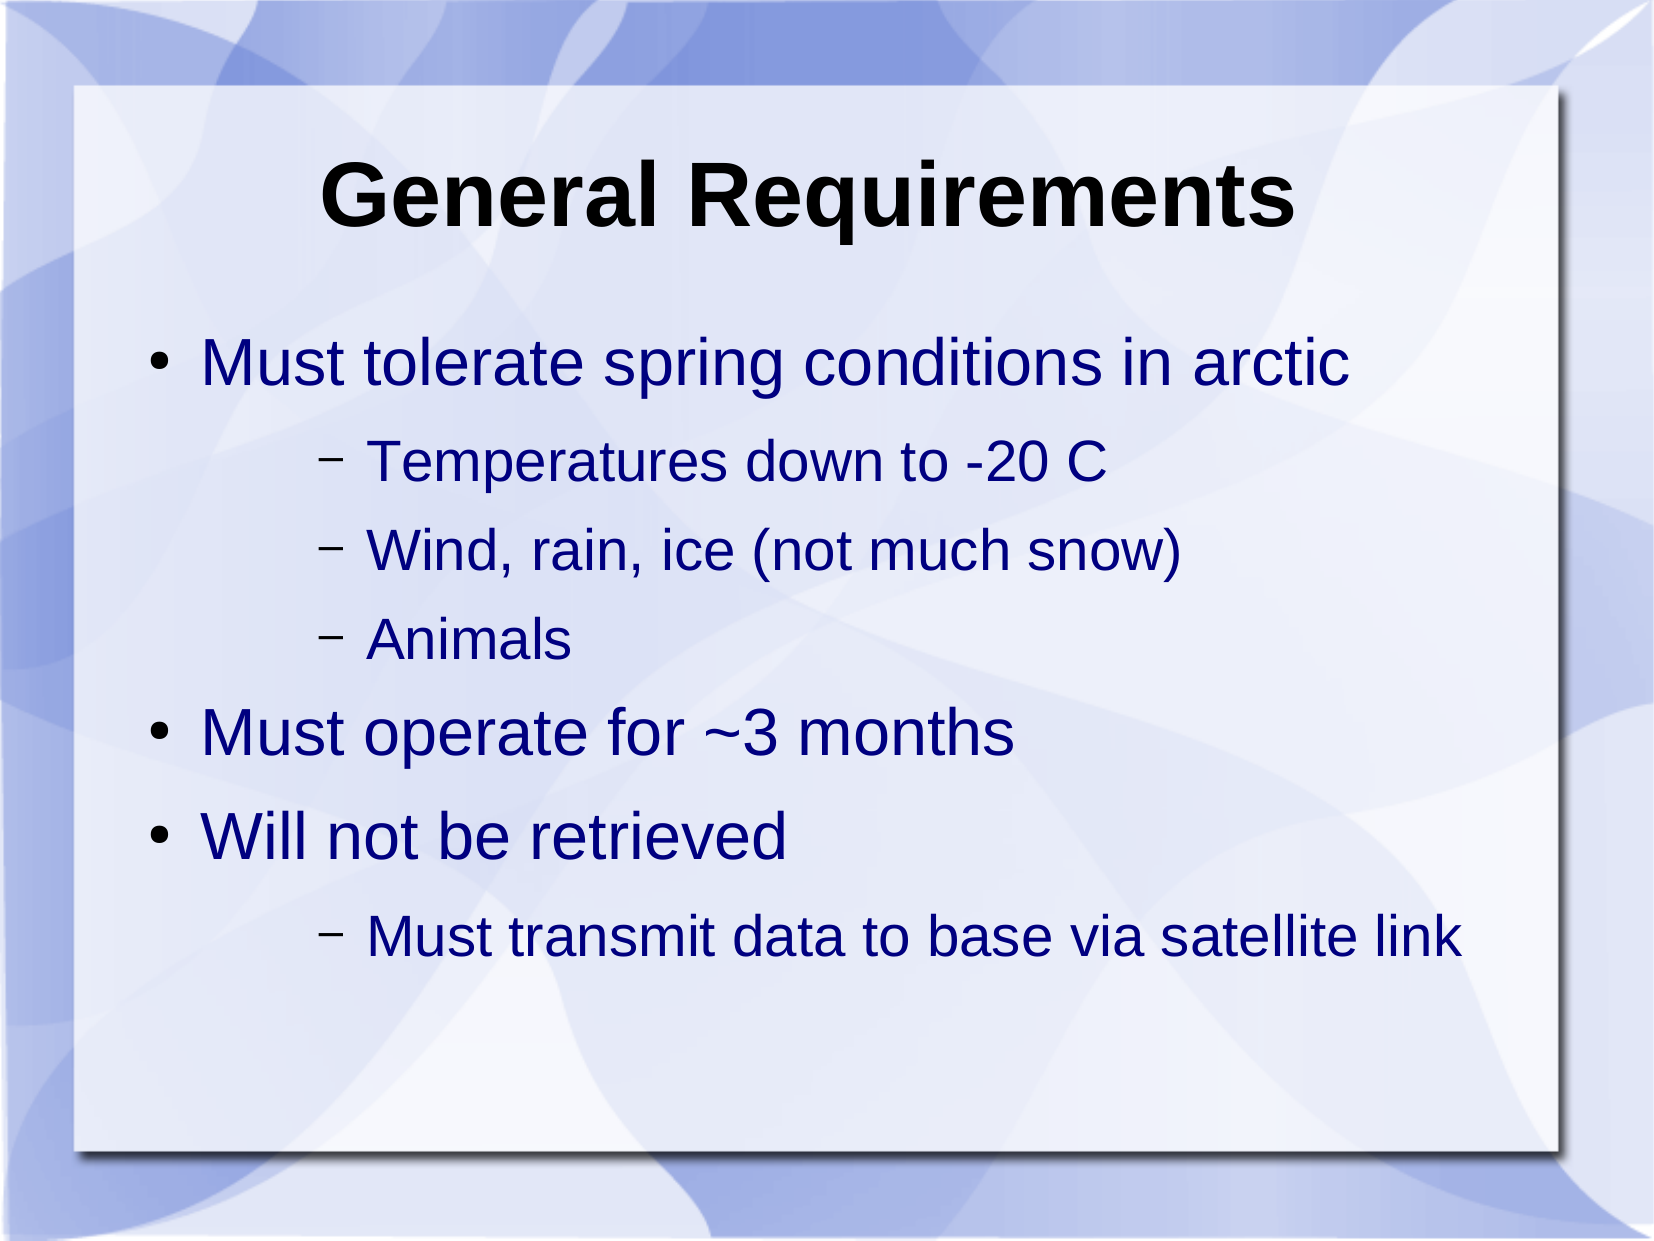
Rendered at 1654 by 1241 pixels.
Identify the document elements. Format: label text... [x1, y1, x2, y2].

title General Requirements [82, 98, 1536, 291]
picture [0, 0, 1654, 1241]
list Must tolerate spring conditions in arctic Temperatures down to -20 C Wind, rain, ice (not much snow) Animals Must operate for ~3 months Will not be retrieved Must transmit data to base via satellite link [129, 324, 1489, 968]
